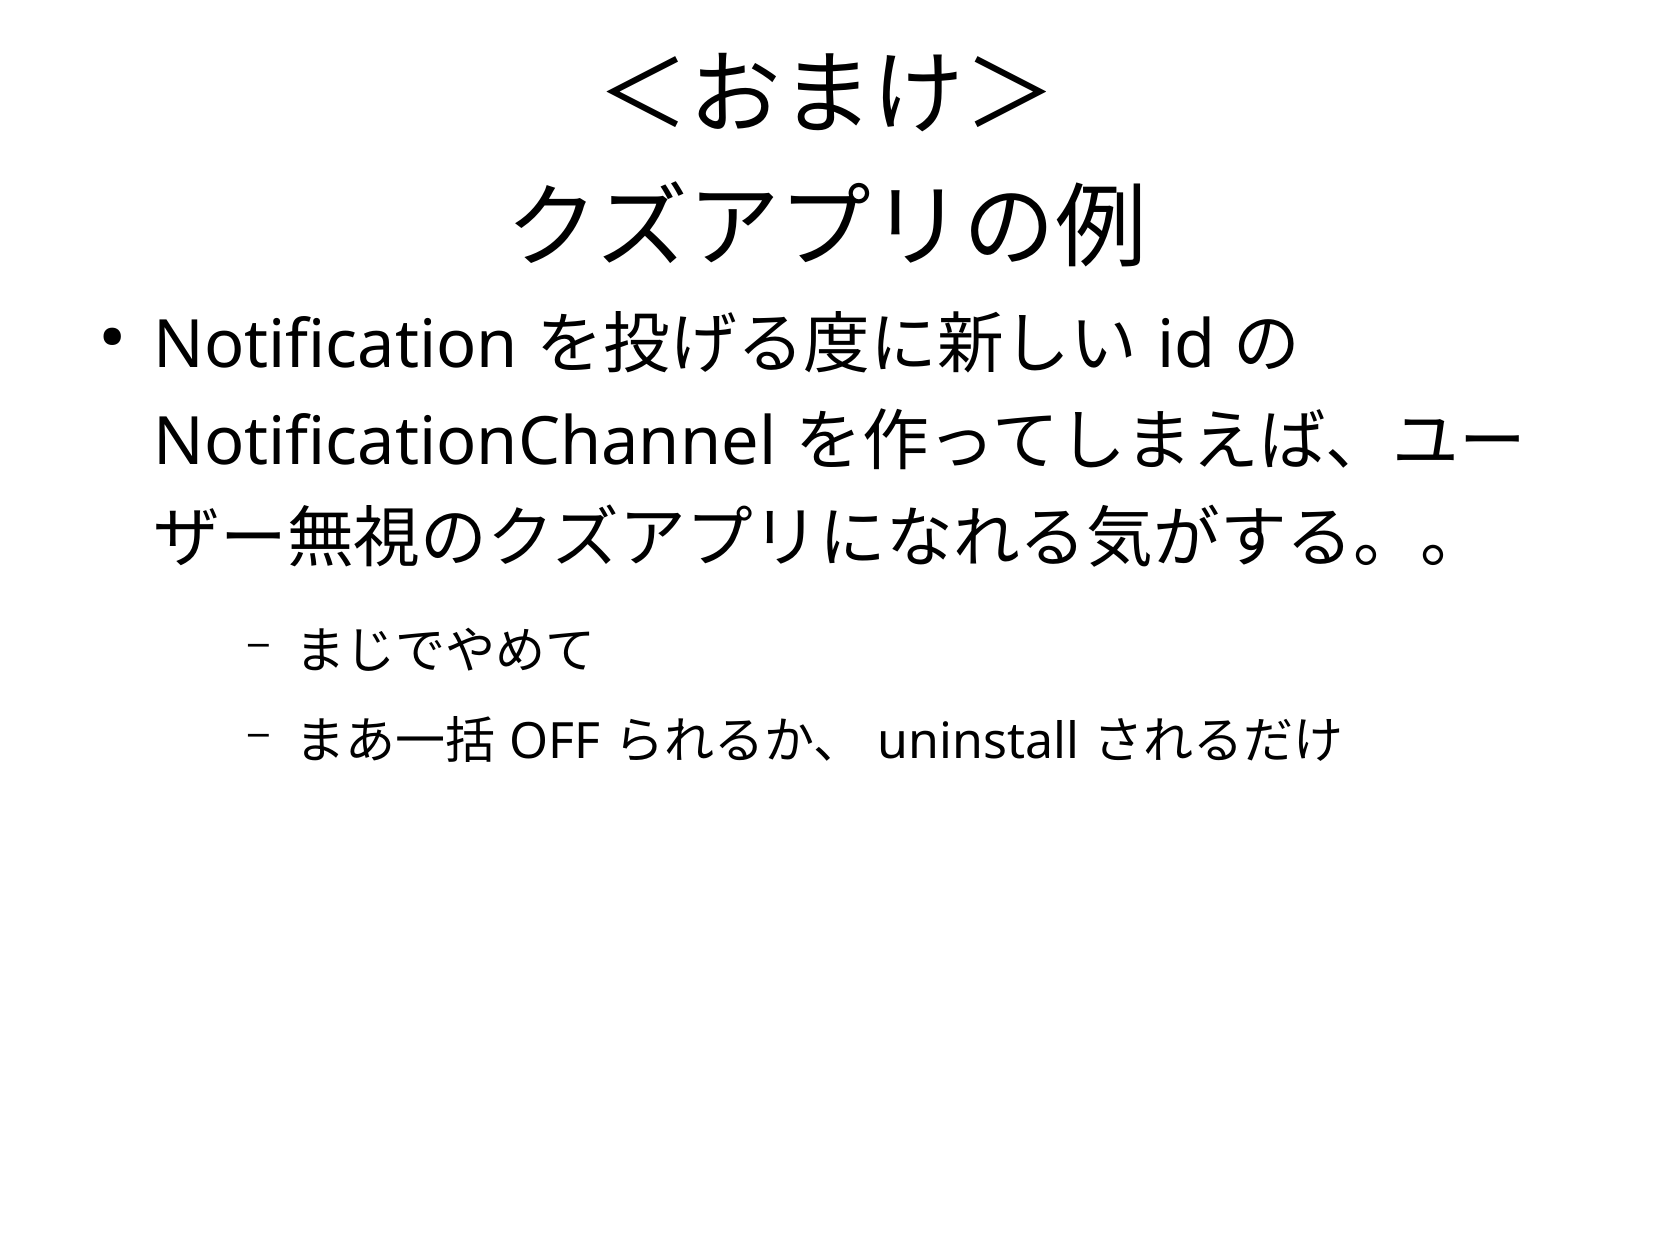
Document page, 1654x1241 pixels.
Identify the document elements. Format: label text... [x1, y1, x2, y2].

list Notificationを投げる度に新しいidのNotificationChannelを作ってしまえば、ユーザー無視のクズアプリになれる気がする。。 まじでやめて まあ一括OFFられるか、uninstallされるだけ [82, 290, 1571, 1109]
title ＜おまけ＞ クズアプリの例 [82, 49, 1571, 257]
